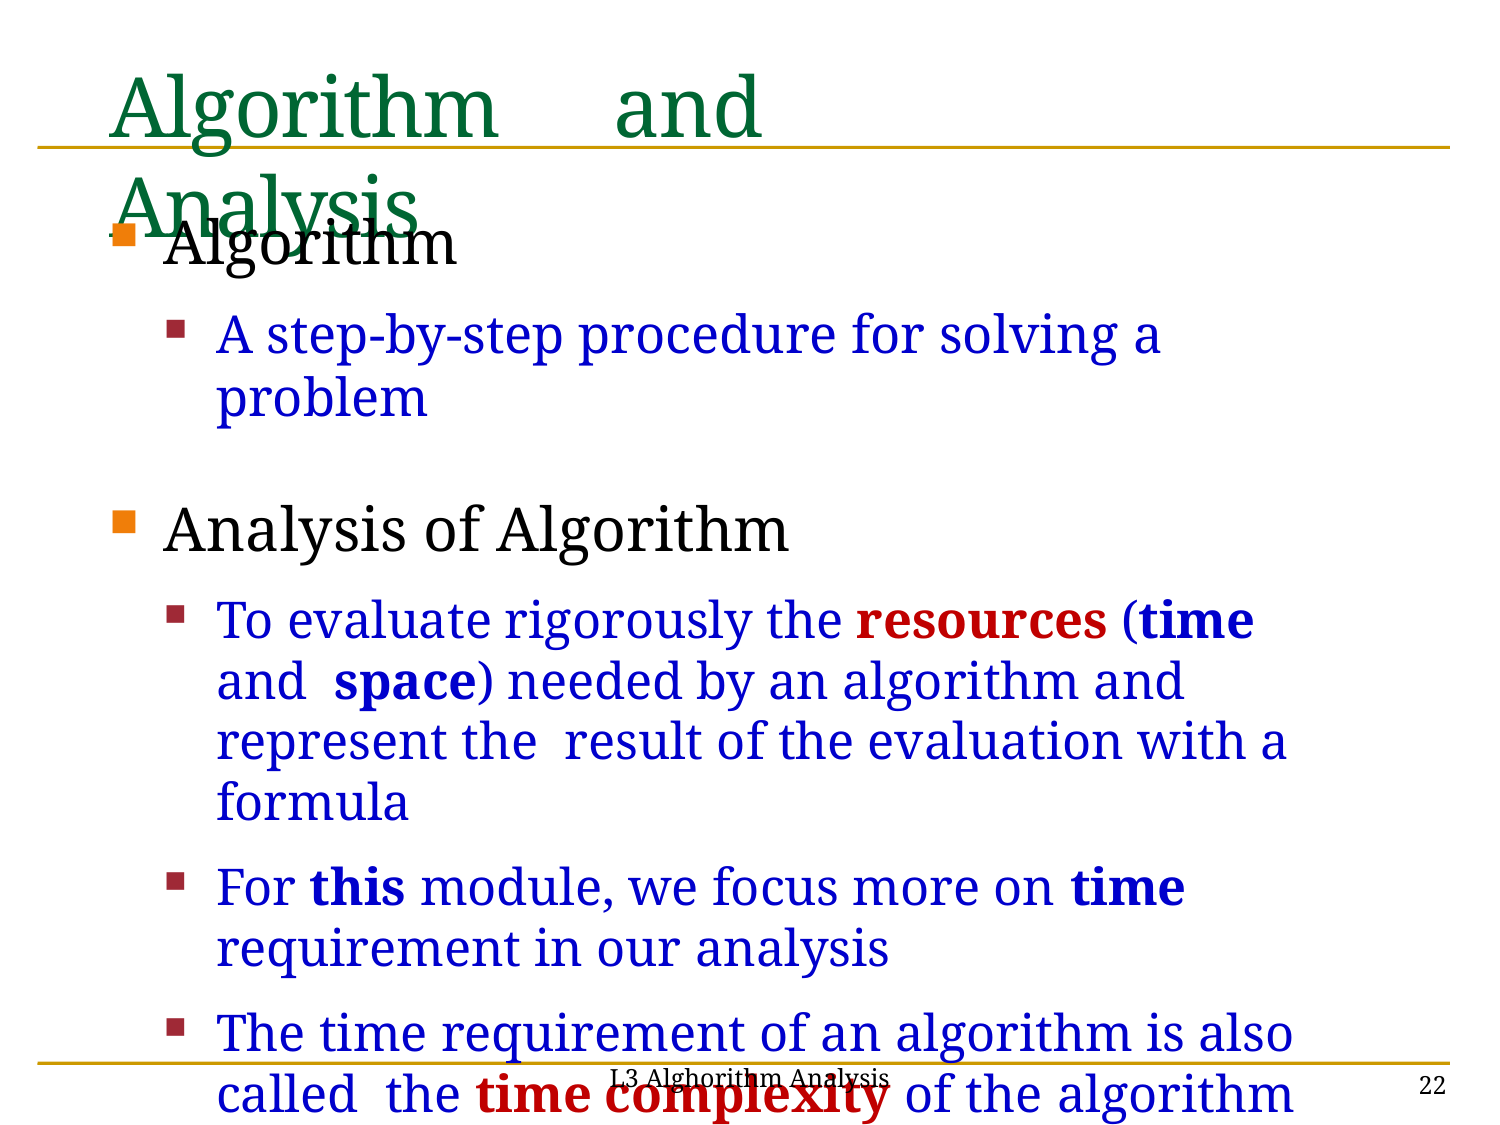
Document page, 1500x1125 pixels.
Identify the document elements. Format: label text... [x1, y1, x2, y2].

title Algorithm and Analysis [107, 51, 885, 174]
slide_number <number> [1111, 1036, 1462, 1112]
footer L3 Alghorithm Analysis [512, 1025, 988, 1100]
text_box Algorithm A step-by-step procedure for solving a problem Analysis of Algorithm To evaluate rigorously the resources (time and space) needed by an algorithm and represent the result of the evaluation with a formula For this module, we focus more on time requirement in our analysis The time requirement of an algorithm is also called the time complexity of the algorithm [107, 174, 1351, 1123]
